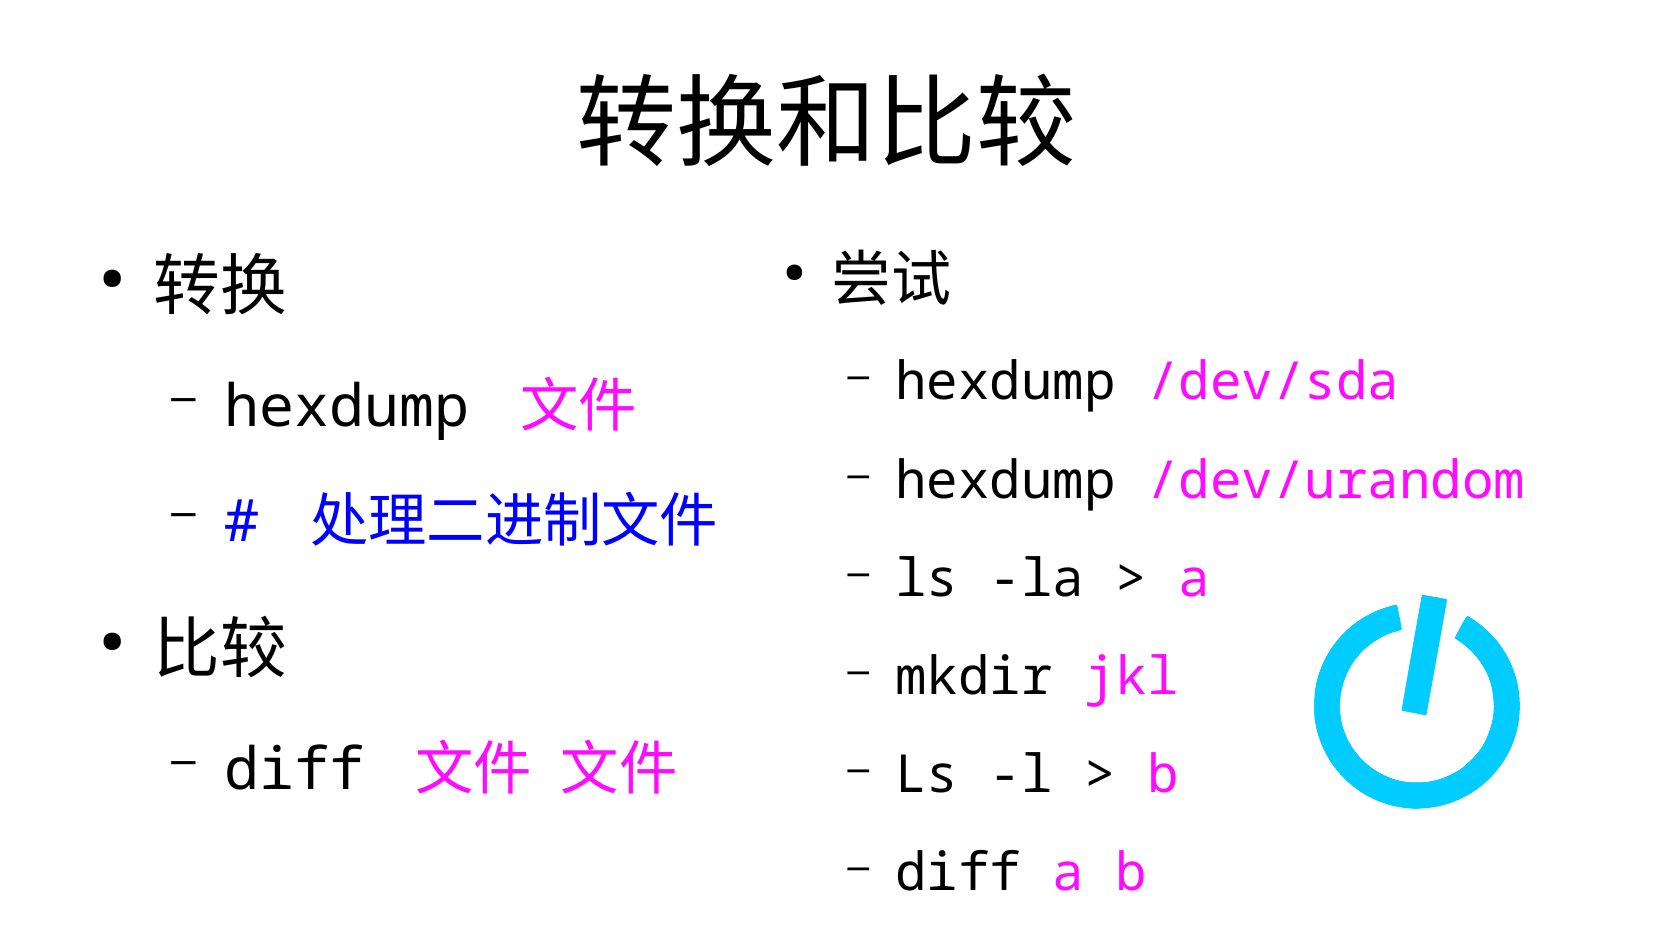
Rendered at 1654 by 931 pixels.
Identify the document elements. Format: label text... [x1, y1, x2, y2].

list 尝试 hexdump /dev/sda hexdump /dev/urandom ls -la > a mkdir jkl Ls -l > b diff a b [767, 217, 1619, 910]
list 转换 hexdump 文件 # 处理二进制文件 比较 diff 文件 文件 [82, 217, 767, 886]
title 转换和比较 [82, 37, 1571, 193]
